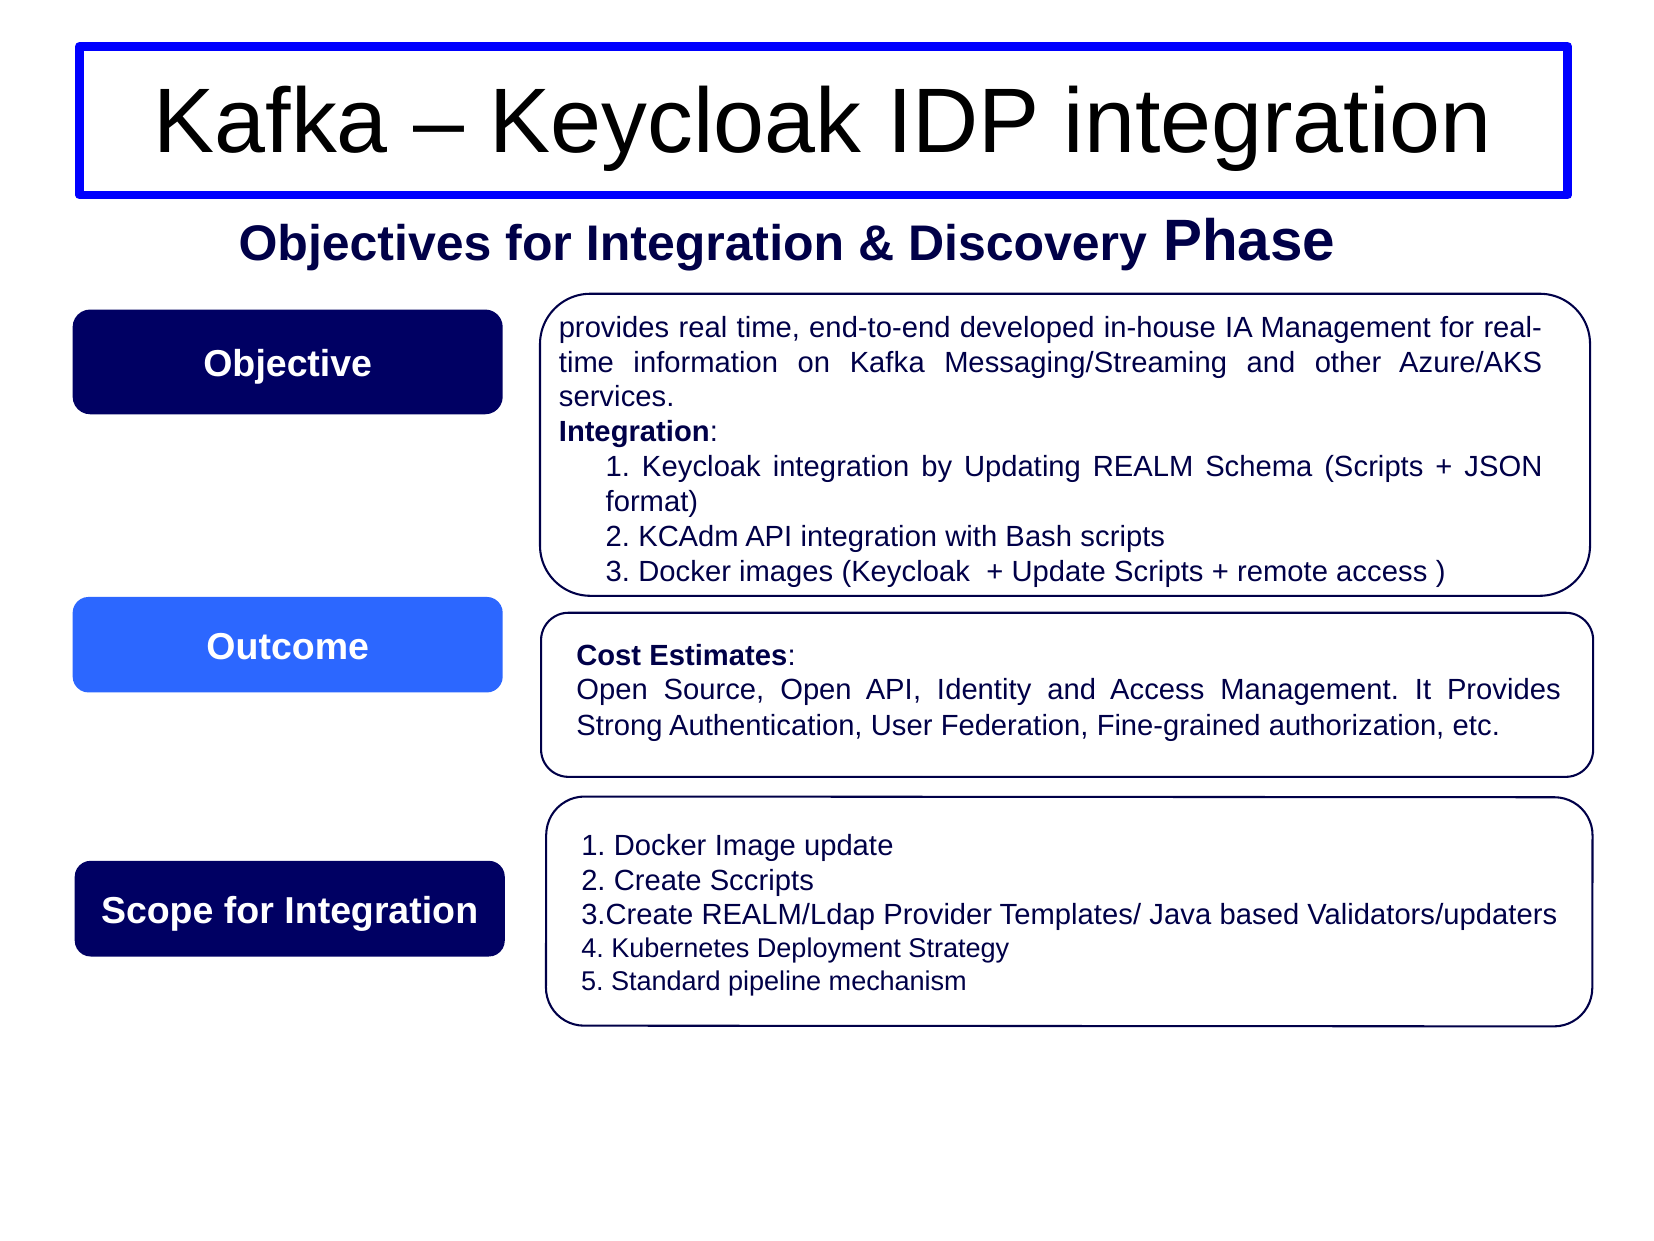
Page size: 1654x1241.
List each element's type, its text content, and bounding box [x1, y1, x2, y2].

text_box Cost Estimates: Open Source, Open API, Identity and Access Management. It Provides Strong Authentication, User Federation, Fine-grained authorization, etc. [561, 628, 1578, 749]
title Objectives for Integration & Discovery Phase [223, 195, 1654, 286]
text_box Outcome [72, 596, 503, 693]
title Kafka – Keycloak IDP integration [79, 46, 1568, 196]
text_box provides real time, end-to-end developed in-house IA Management for real-time information on Kafka Messaging/Streaming and other Azure/AKS services. Integration: 1. Keycloak integration by Updating REALM Schema (Scripts + JSON format) 2. KCAdm API integration with Bash scripts 3. Docker images (Keycloak + Update Scripts + remote access ) [544, 300, 1559, 595]
text_box 1. Docker Image update 2. Create Sccripts 3.Create REALM/Ldap Provider Templates/ Java based Validators/updaters 4. Kubernetes Deployment Strategy 5. Standard pipeline mechanism [566, 818, 1577, 1037]
text_box Scope for Integration [74, 860, 505, 957]
text_box Objective [72, 309, 503, 415]
